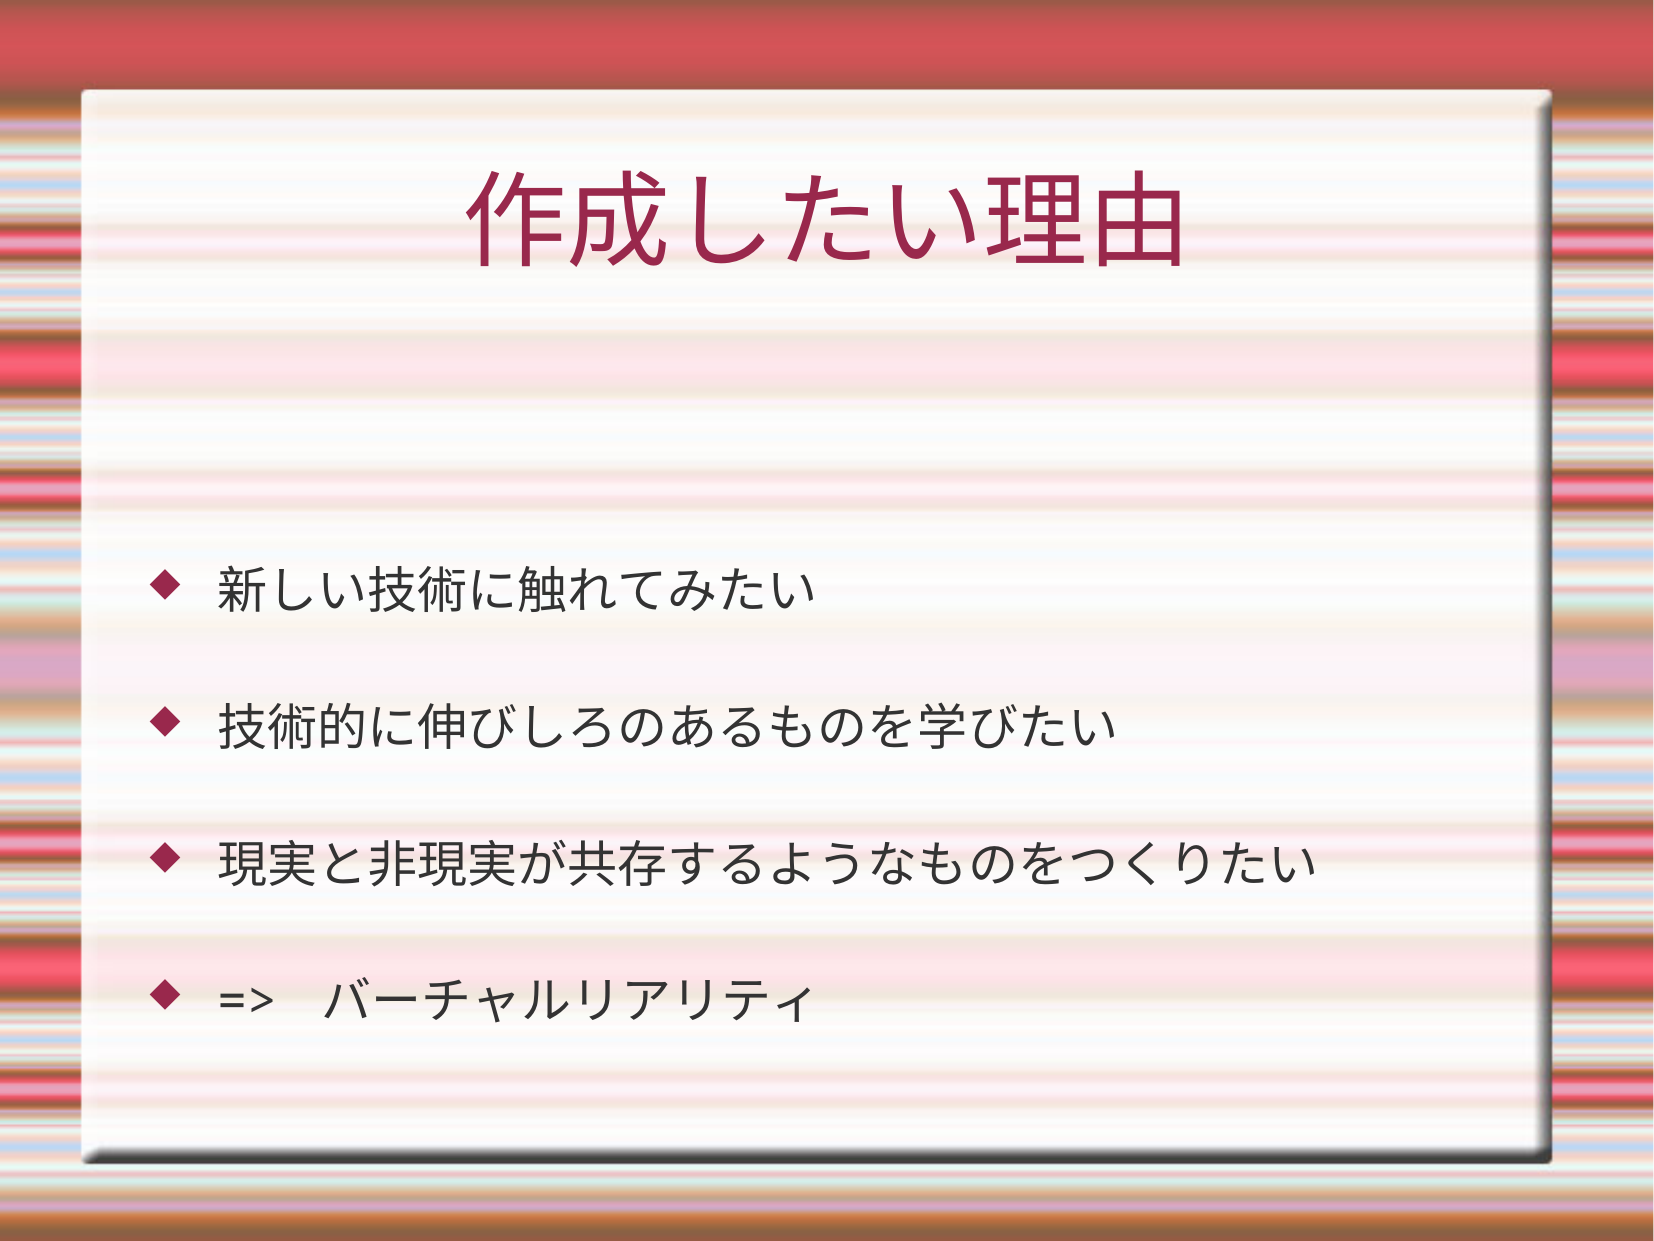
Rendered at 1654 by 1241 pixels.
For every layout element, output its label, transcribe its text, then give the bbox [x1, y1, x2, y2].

picture [0, 0, 1654, 1241]
title 作成したい理由 [121, 114, 1534, 322]
list 新しい技術に触れてみたい 技術的に伸びしろのあるものを学びたい 現実と非現実が共存するようなものをつくりたい => バーチャルリアリティ [134, 350, 1516, 1070]
